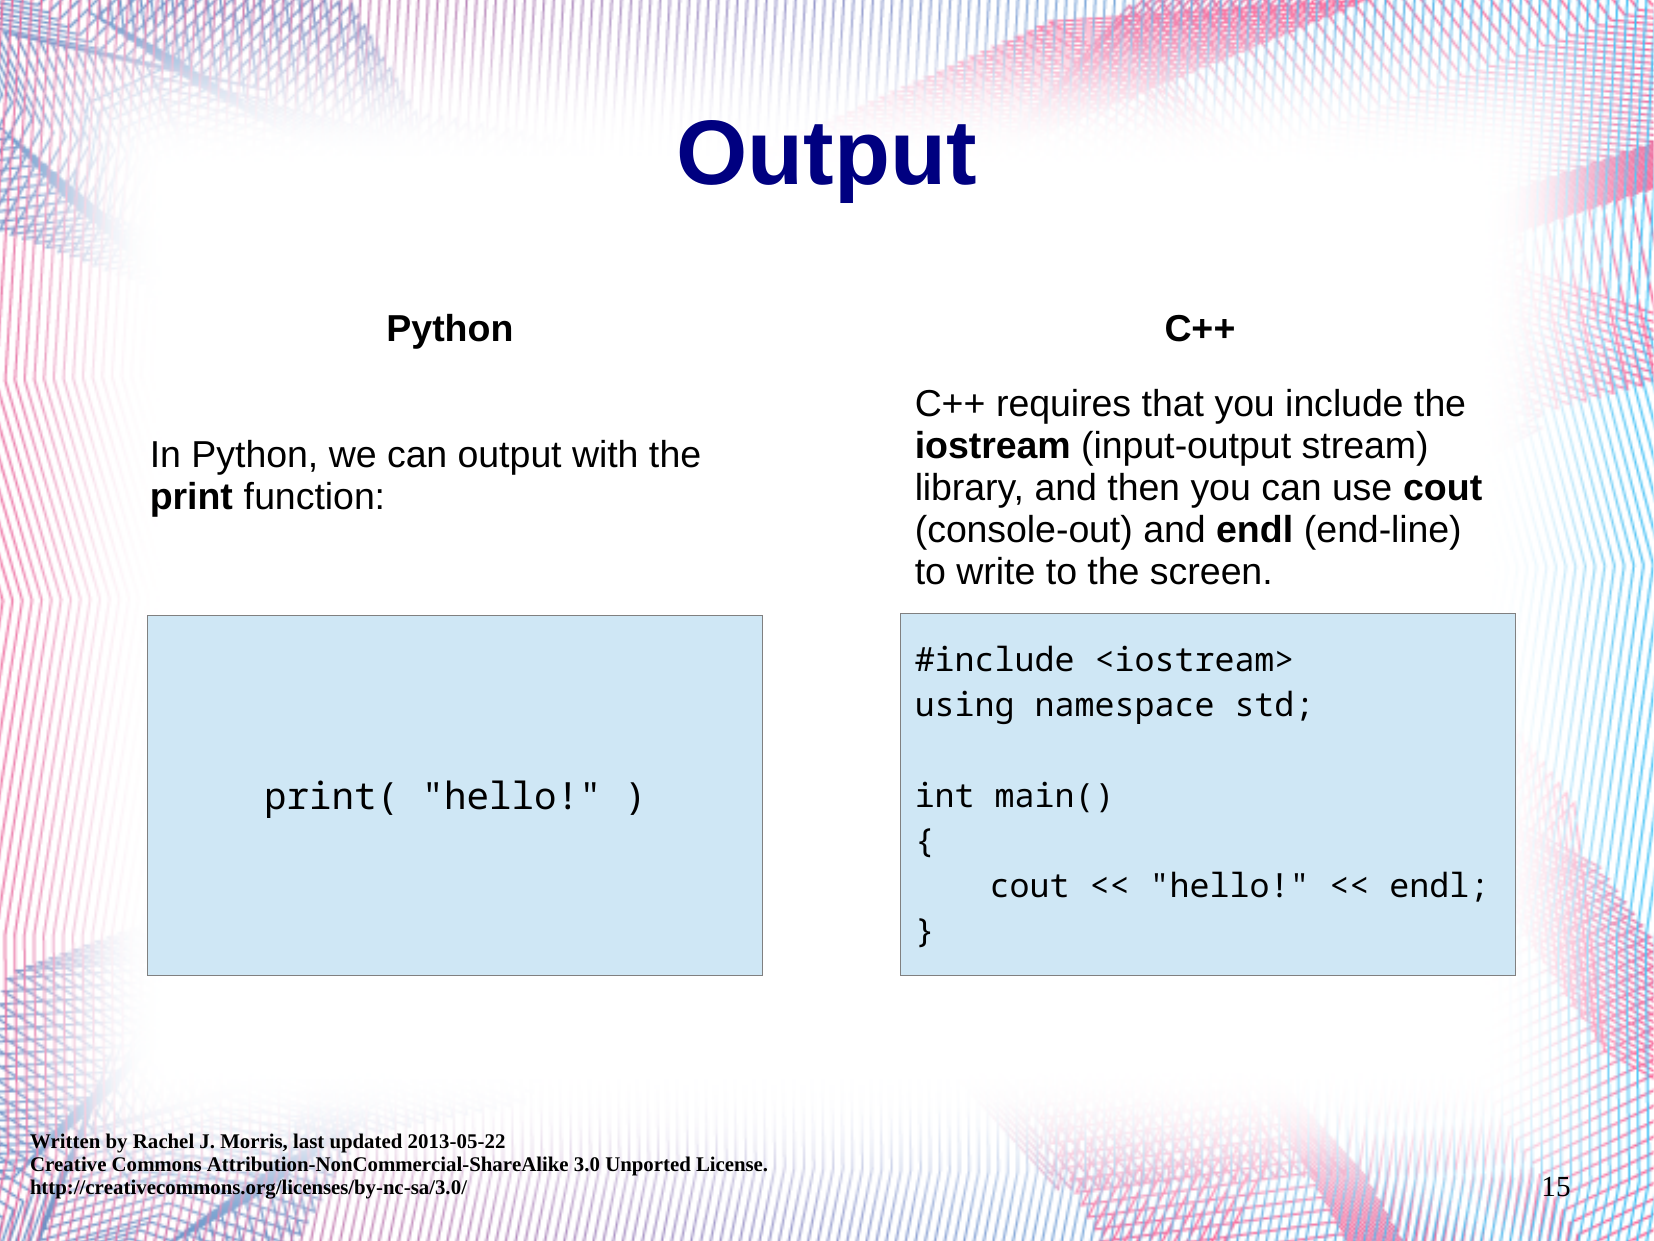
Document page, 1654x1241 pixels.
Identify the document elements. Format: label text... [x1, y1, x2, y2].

text_box Python [150, 300, 751, 357]
text_box C++ requires that you include the iostream (input-output stream) library, and then you can use cout (console-out) and endl (end-line) to write to the screen. [900, 375, 1516, 601]
text_box print( "hello!" ) [147, 615, 763, 976]
text_box In Python, we can output with the print function: [135, 426, 751, 526]
text_box #include <iostream> using namespace std; int main() { cout << "hello!" << endl; } [900, 613, 1516, 976]
text_box C++ [900, 300, 1501, 357]
title Output [82, 49, 1571, 257]
picture [0, 0, 1654, 1241]
